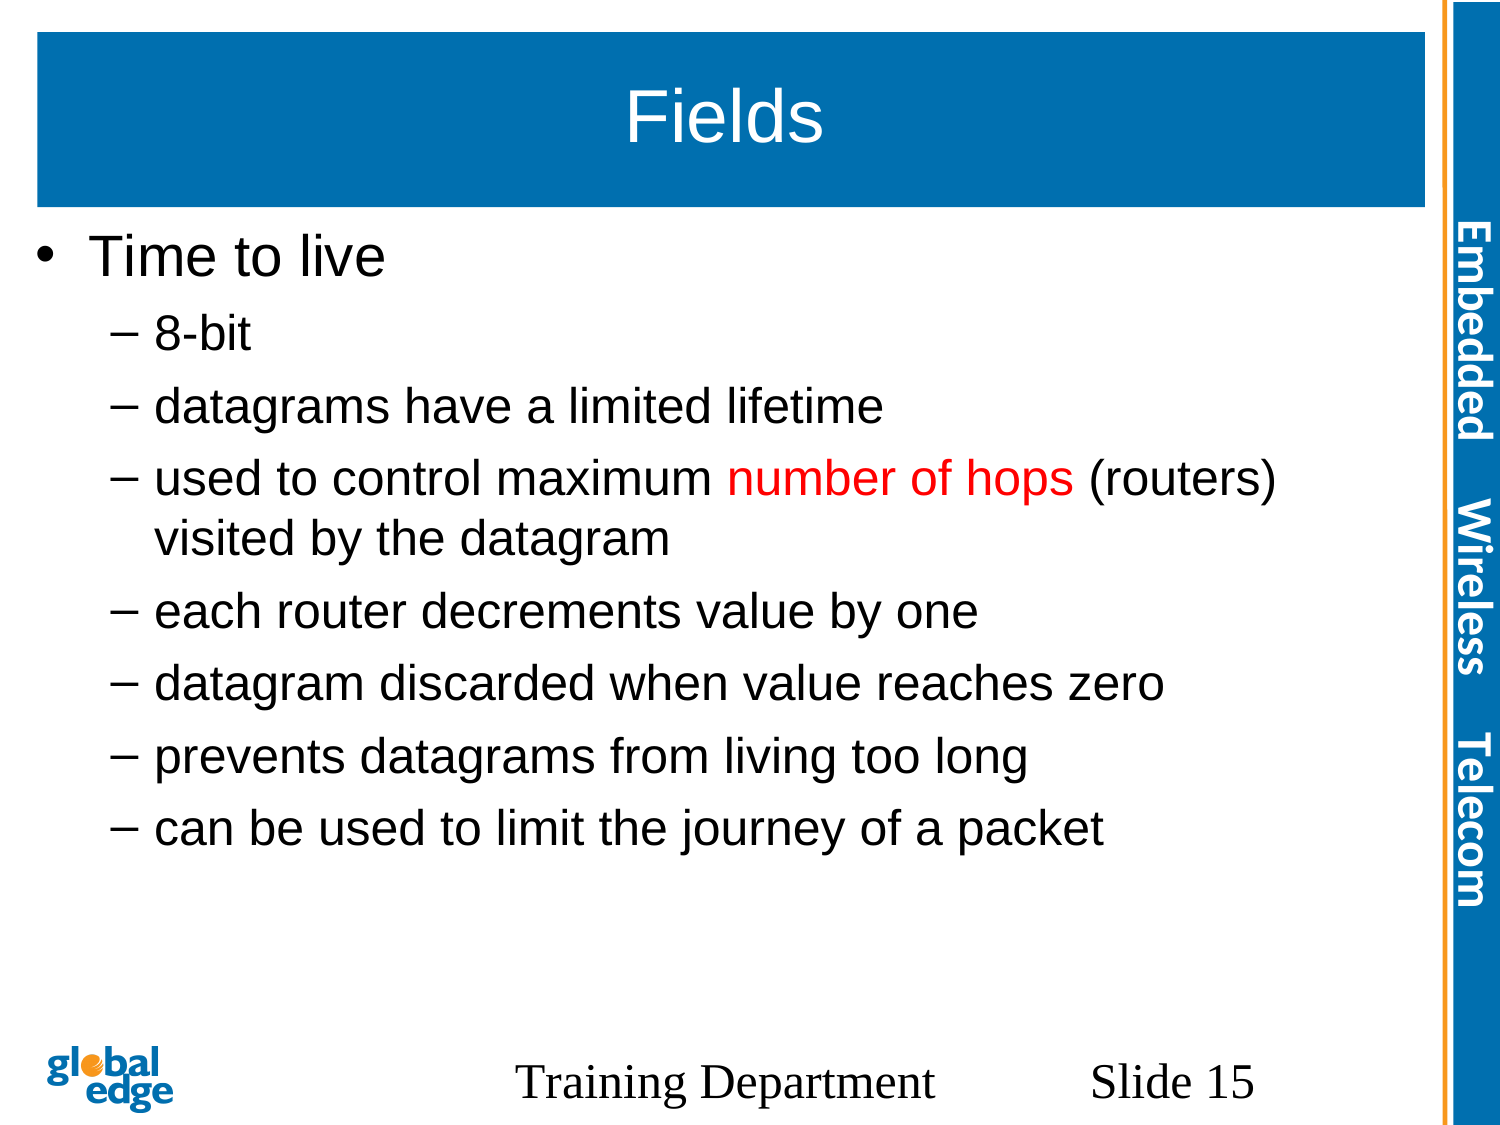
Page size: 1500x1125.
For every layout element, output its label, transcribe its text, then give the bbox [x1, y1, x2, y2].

picture [34, 1034, 185, 1125]
title Fields [88, 64, 1361, 162]
list Time to live 8-bit datagrams have a limited lifetime used to control maximum number of hops (routers) visited by the datagram each router decrements value by one datagram discarded when value reaches zero prevents datagrams from living too long can be used to limit the journey of a packet [35, 218, 1412, 1038]
